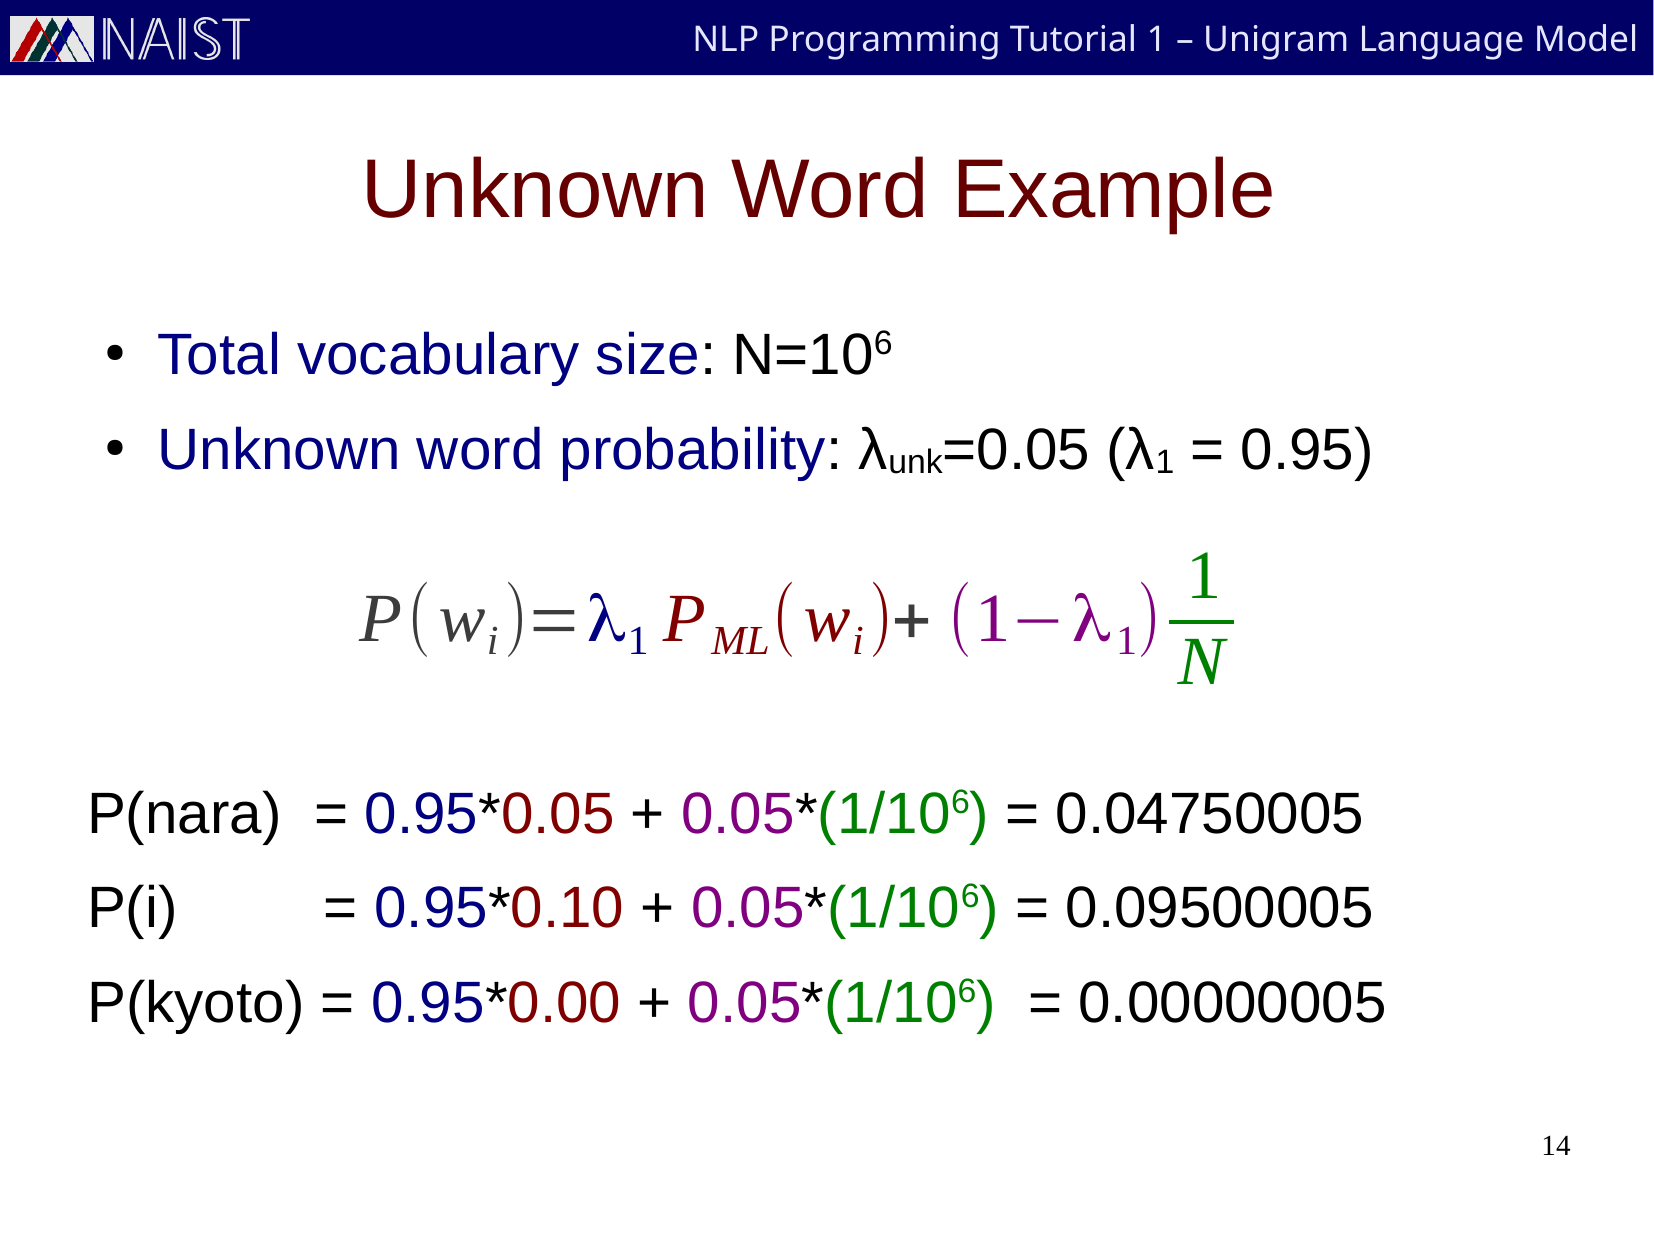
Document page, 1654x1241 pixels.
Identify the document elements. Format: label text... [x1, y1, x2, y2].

picture [10, 16, 94, 62]
chart [337, 538, 1256, 702]
list Total vocabulary size: N=106 Unknown word probability: λunk=0.05 (λ1 = 0.95) [86, 322, 1576, 504]
text_box P(kyoto) = 0.95*0.00 + 0.05*(1/106) = 0.00000005 [72, 962, 1403, 1045]
text_box P(i) = 0.95*0.10 + 0.05*(1/106) = 0.09500005 [72, 867, 1390, 950]
title Unknown Word Example [75, 92, 1564, 285]
text_box P(nara) = 0.95*0.05 + 0.05*(1/106) = 0.04750005 [72, 772, 1380, 855]
picture [102, 17, 251, 60]
